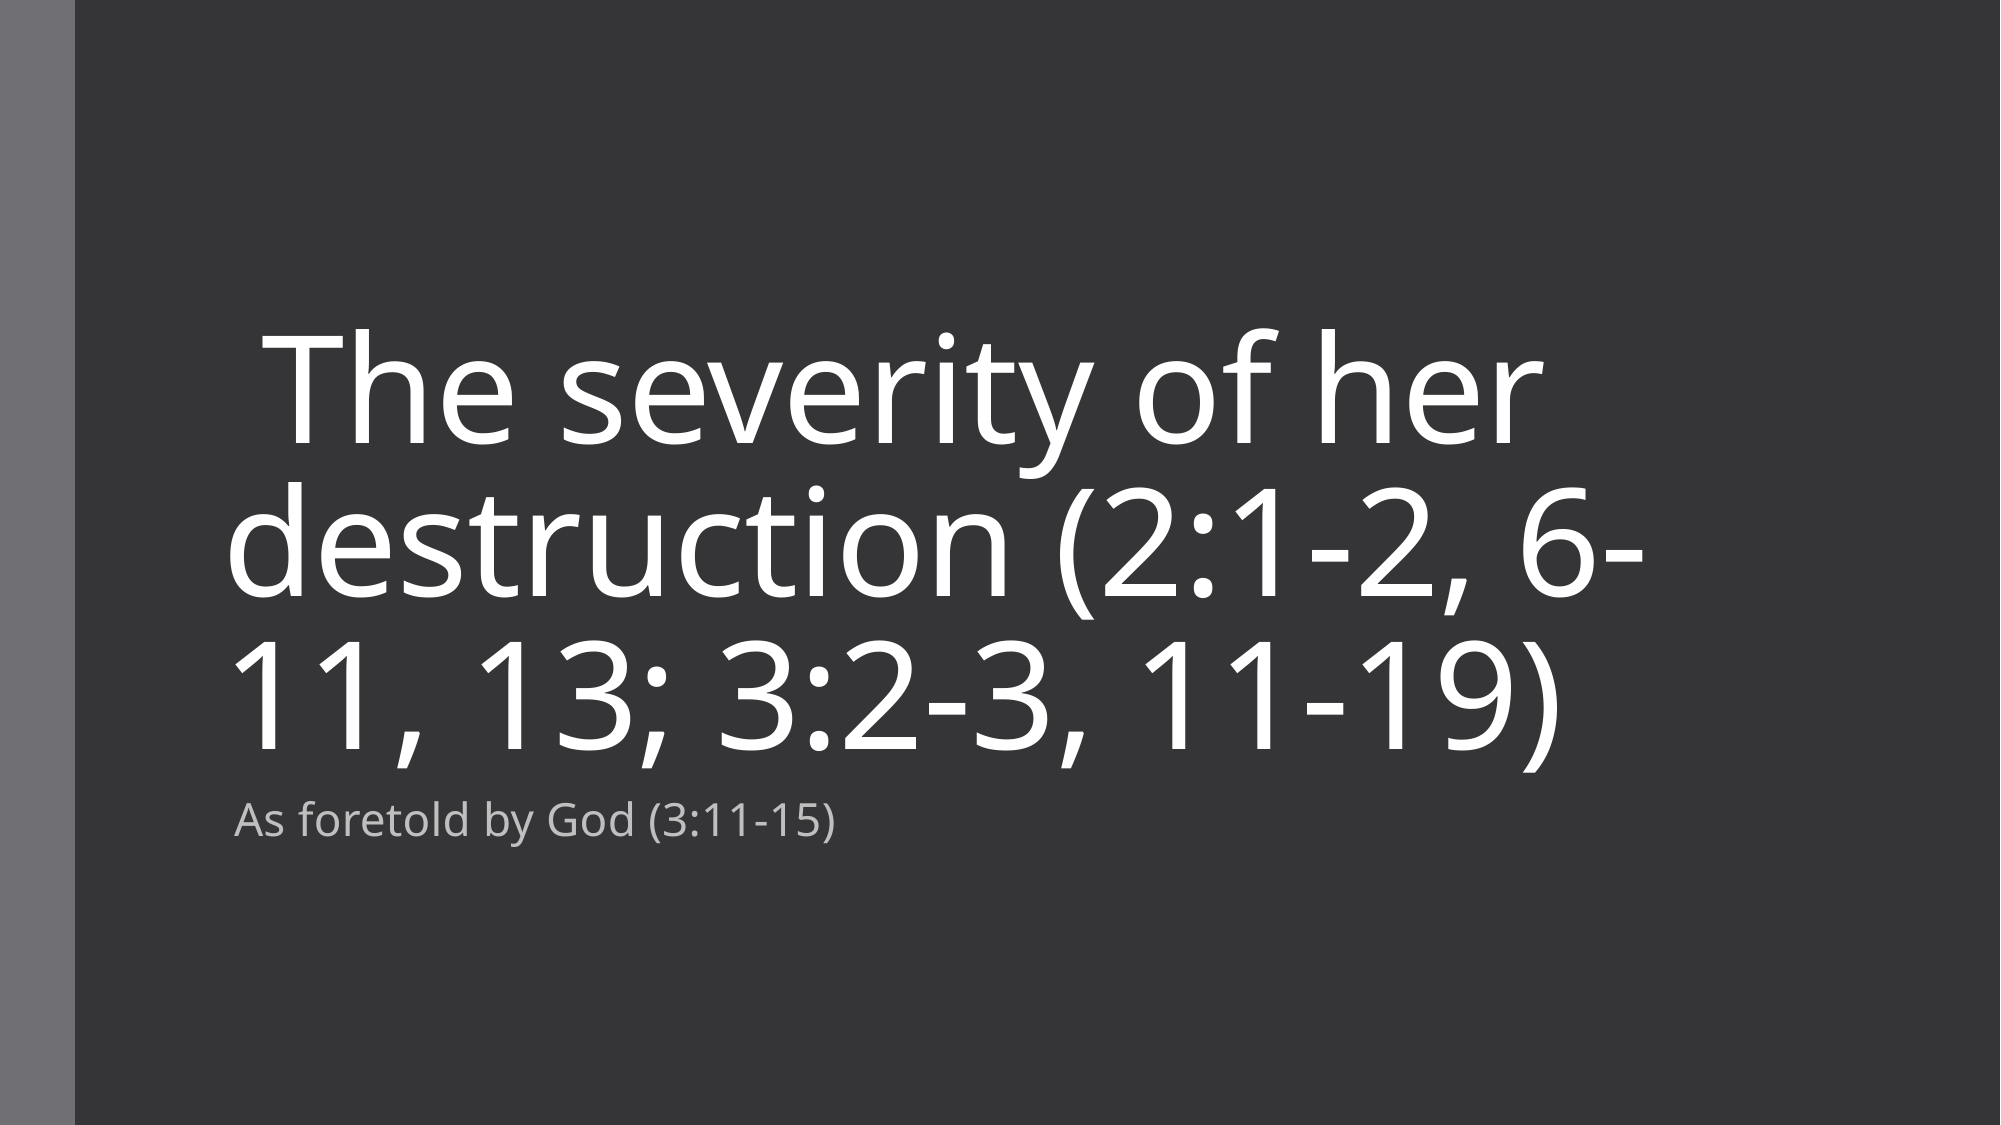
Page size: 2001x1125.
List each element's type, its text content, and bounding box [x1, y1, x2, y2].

title The severity of her destruction (2:1-2, 6-11, 13; 3:2-3, 11-19) [206, 124, 1752, 787]
subtitle As foretold by God (3:11-15) [206, 787, 1752, 1066]
